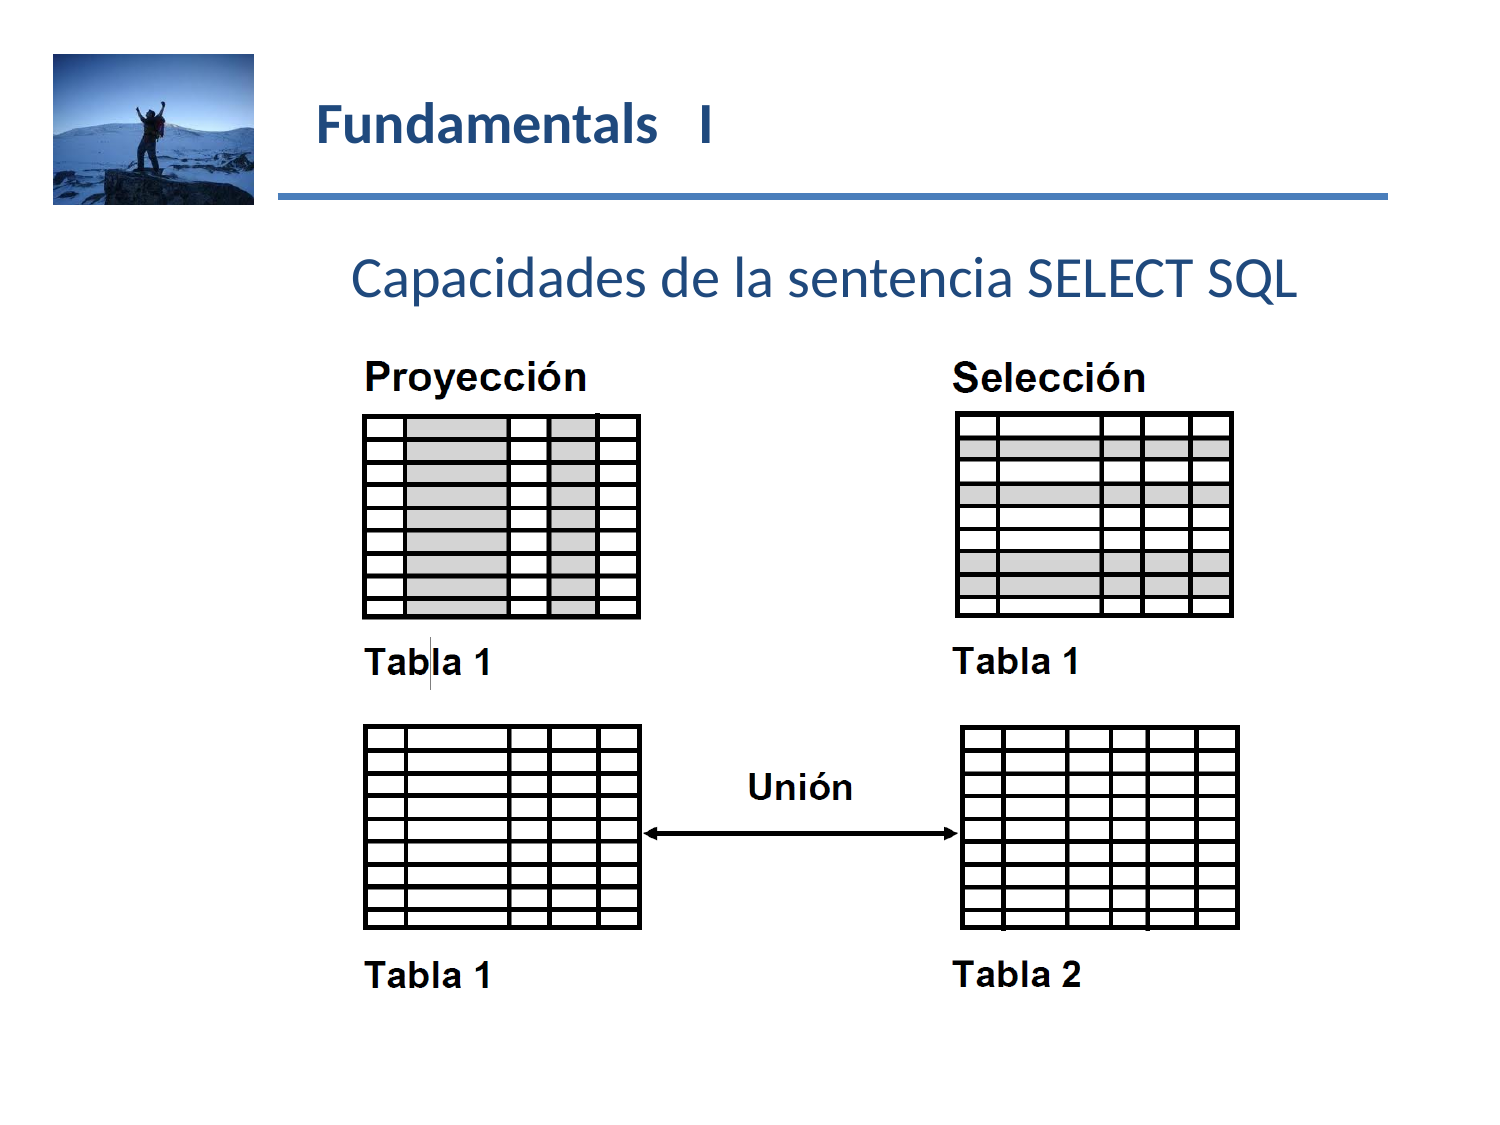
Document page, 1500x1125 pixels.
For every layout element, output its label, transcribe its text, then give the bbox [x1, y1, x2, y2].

picture [53, 54, 254, 205]
text_box Capacidades de la sentencia SELECT SQL [336, 231, 1341, 318]
picture [354, 349, 1247, 996]
text_box Fundamentals I [301, 78, 821, 164]
